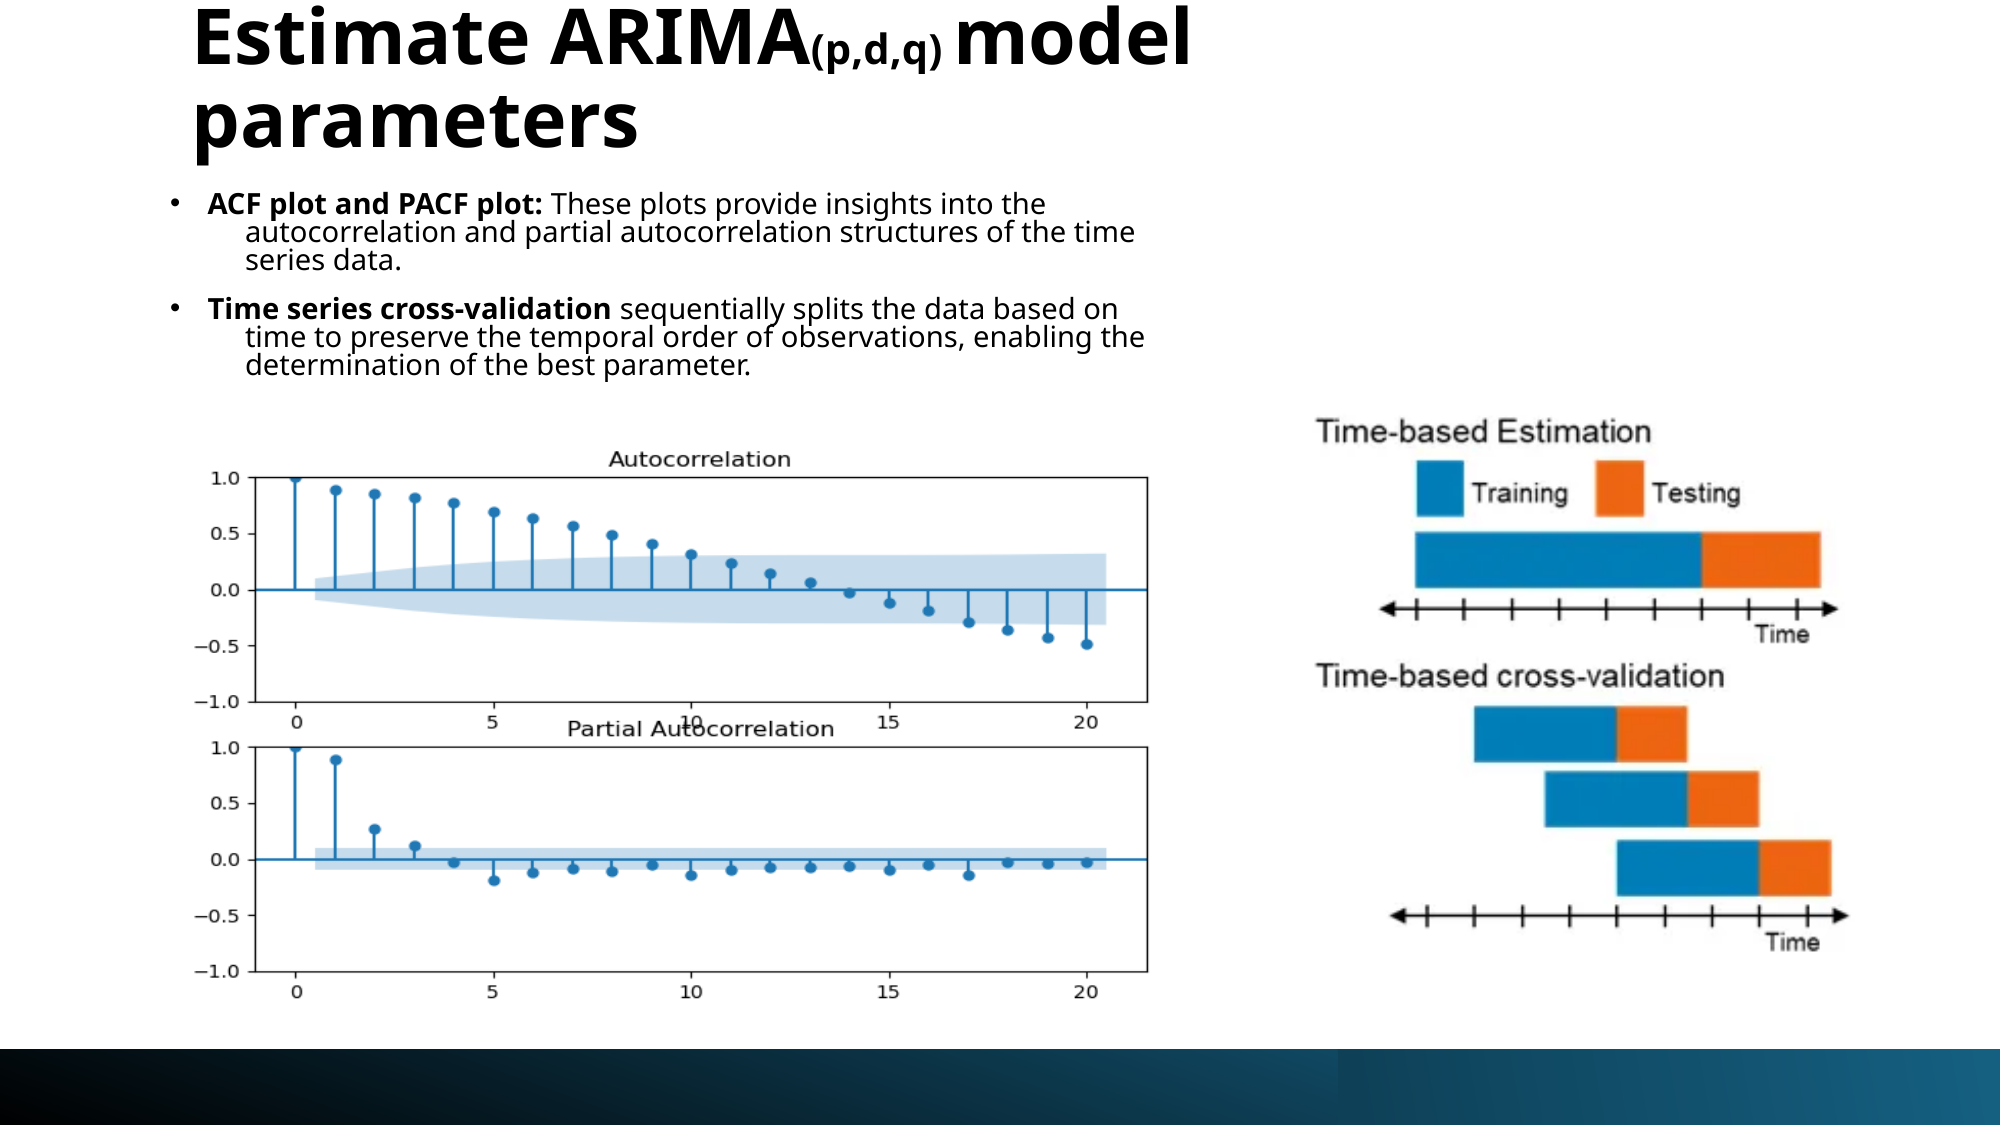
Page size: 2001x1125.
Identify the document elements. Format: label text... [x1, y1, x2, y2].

text_box [0, 0, 2000, 1125]
picture [1297, 400, 1867, 972]
title Estimate ARIMA(p,d,q) model parameters [176, 0, 1557, 172]
picture [111, 400, 1262, 1042]
list ACF plot and PACF plot: These plots provide insights into the autocorrelation and partial autocorrelation structures of the time series data. Time series cross-validation sequentially splits the data based on time to preserve the temporal order of observations, enabling the determination of the best parameter. [155, 184, 1173, 400]
